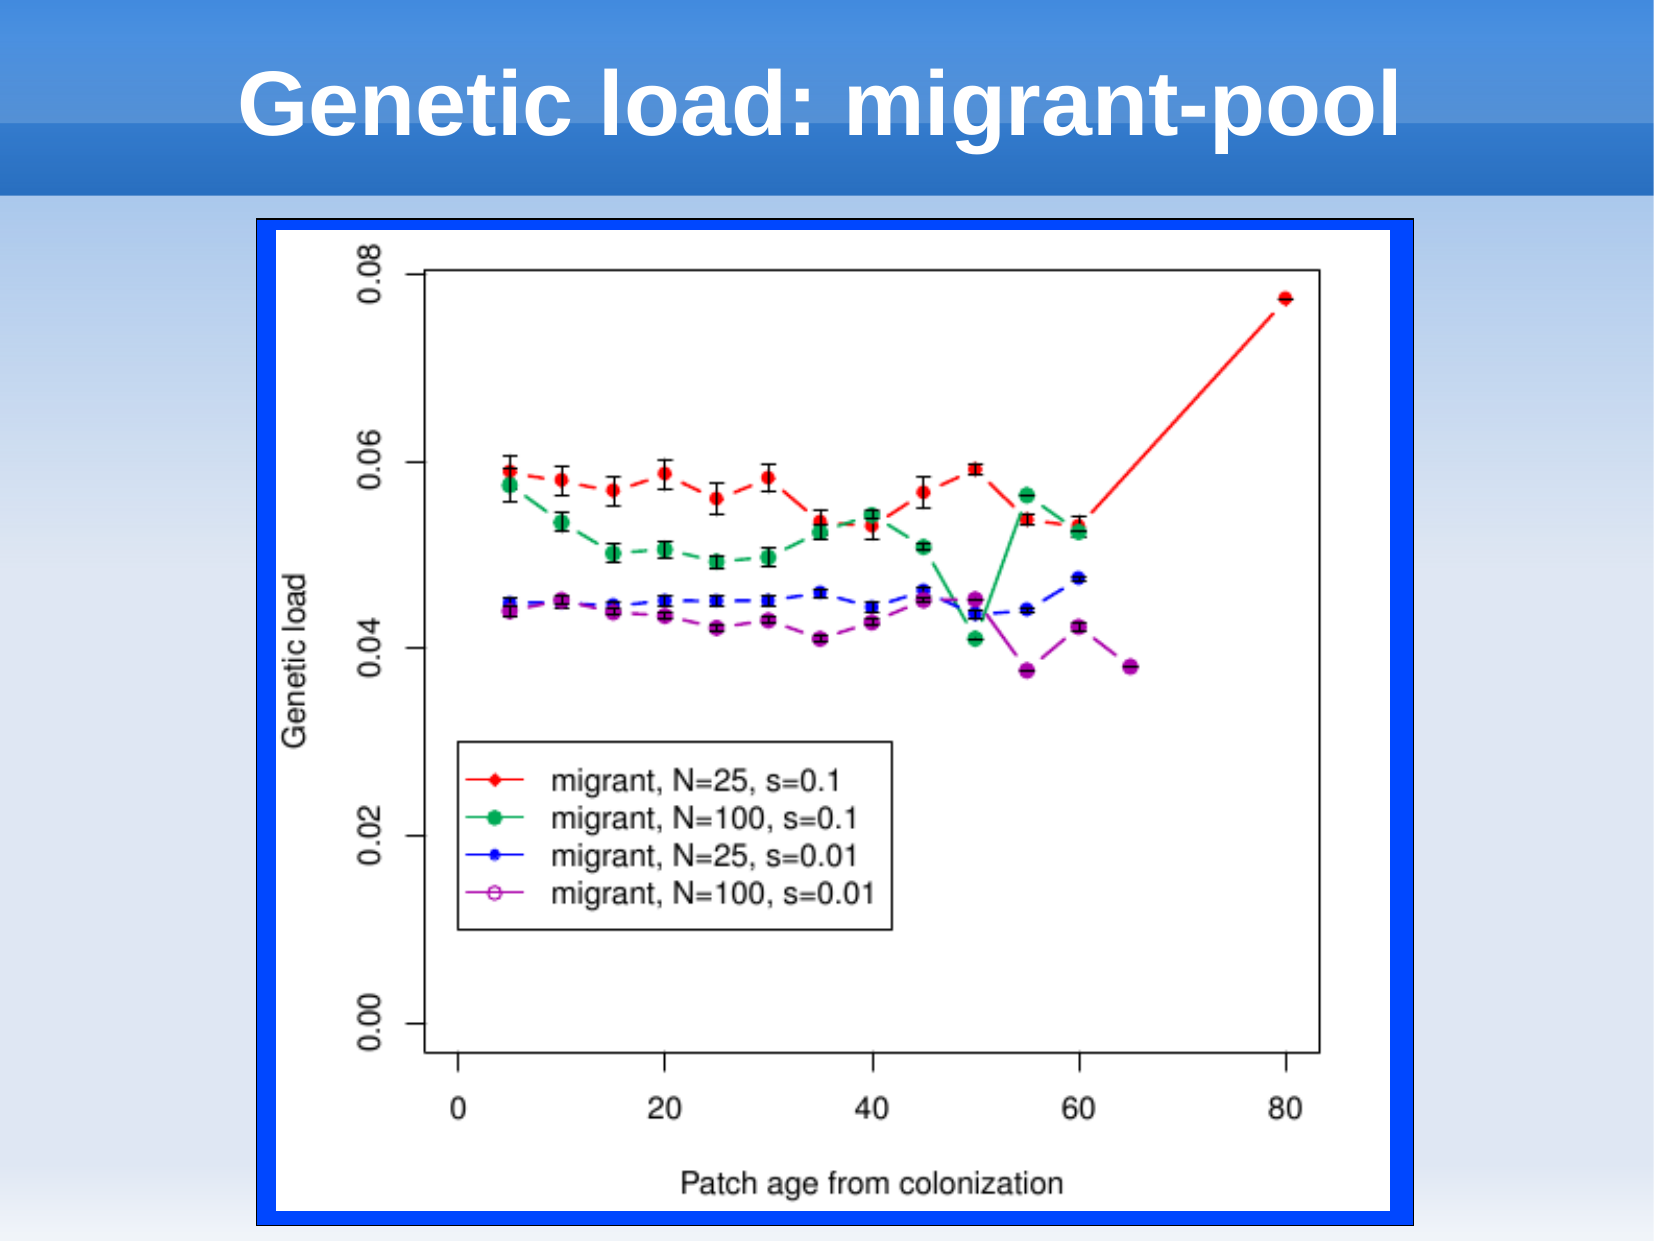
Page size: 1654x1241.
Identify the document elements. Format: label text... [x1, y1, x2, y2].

picture [0, 0, 1654, 1241]
text_box [256, 219, 1414, 1226]
title Genetic load: migrant-pool [76, 0, 1565, 208]
